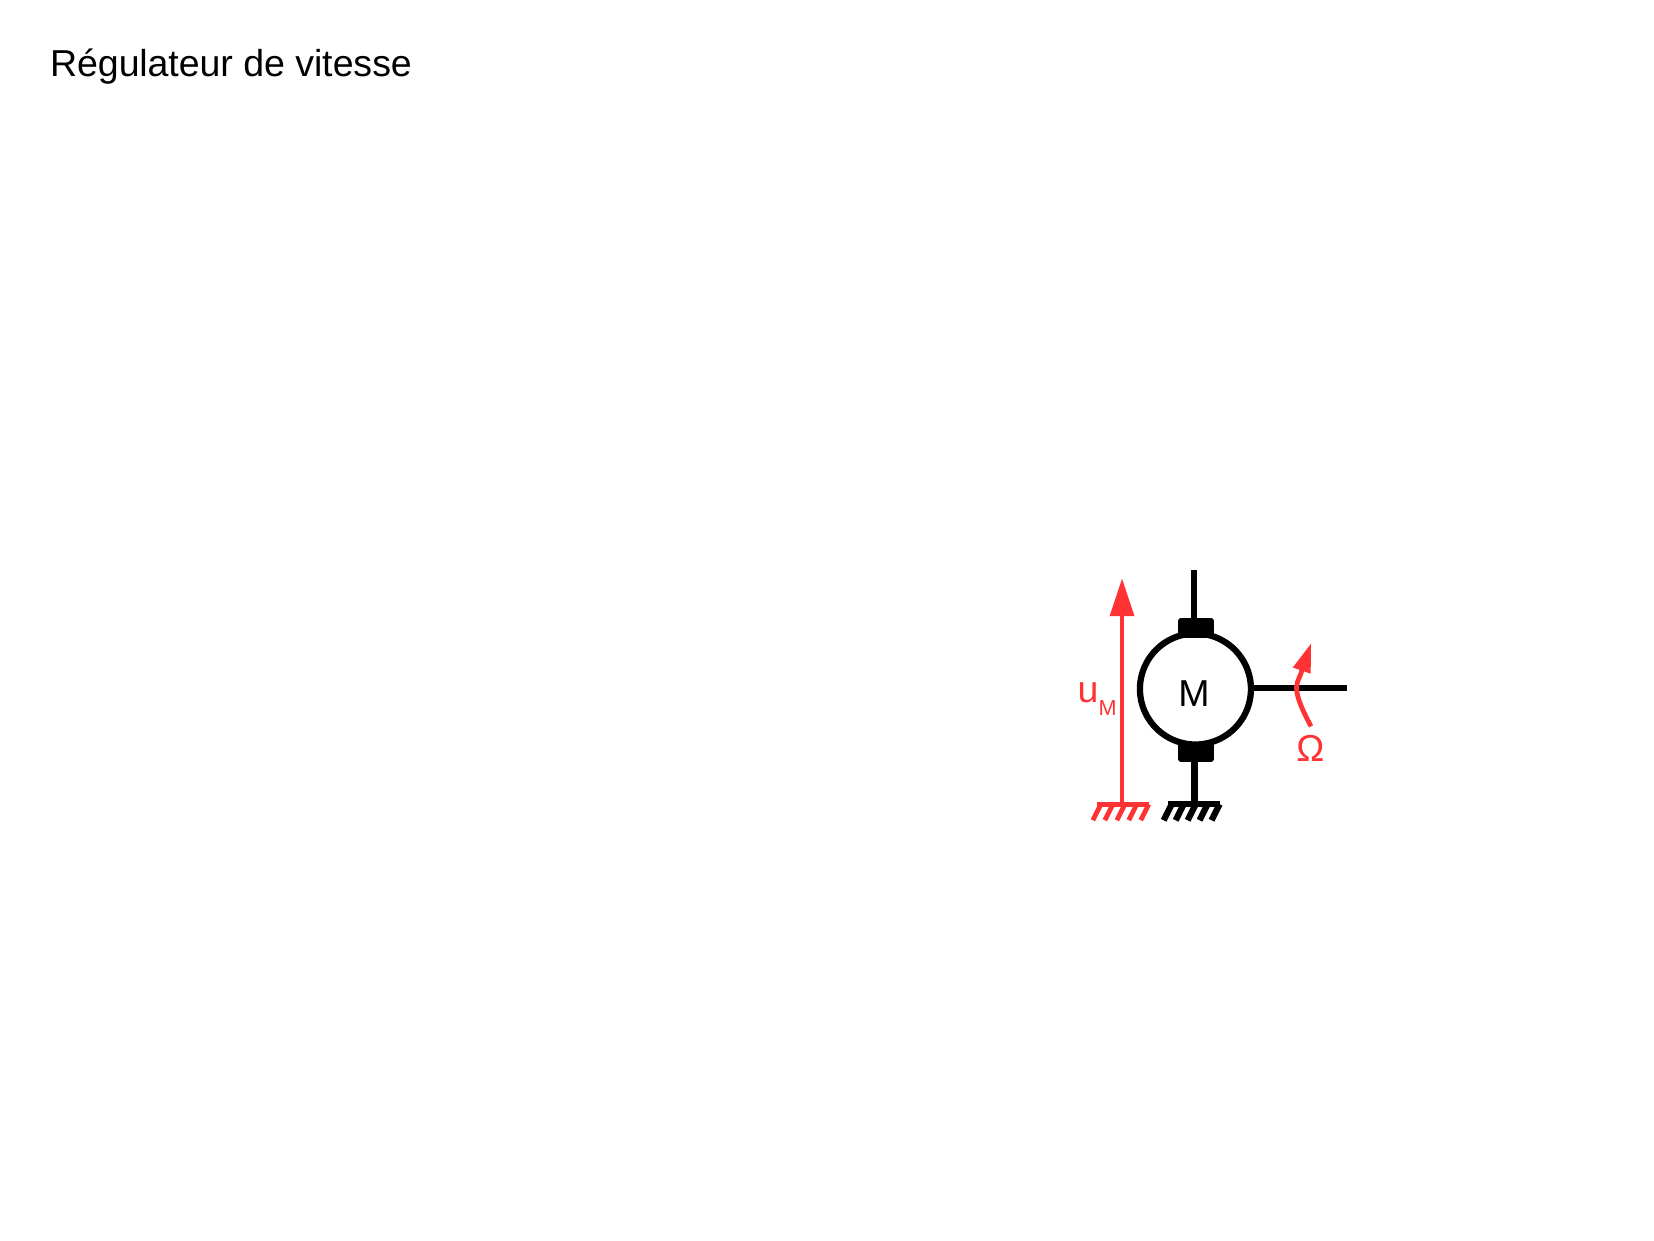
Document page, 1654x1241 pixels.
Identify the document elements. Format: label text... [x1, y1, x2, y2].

text_box uM [1062, 661, 1146, 728]
text_box Ω [1281, 720, 1341, 778]
text_box [1146, 620, 1251, 760]
text_box M [1163, 664, 1223, 722]
text_box Régulateur de vitesse [35, 35, 579, 93]
